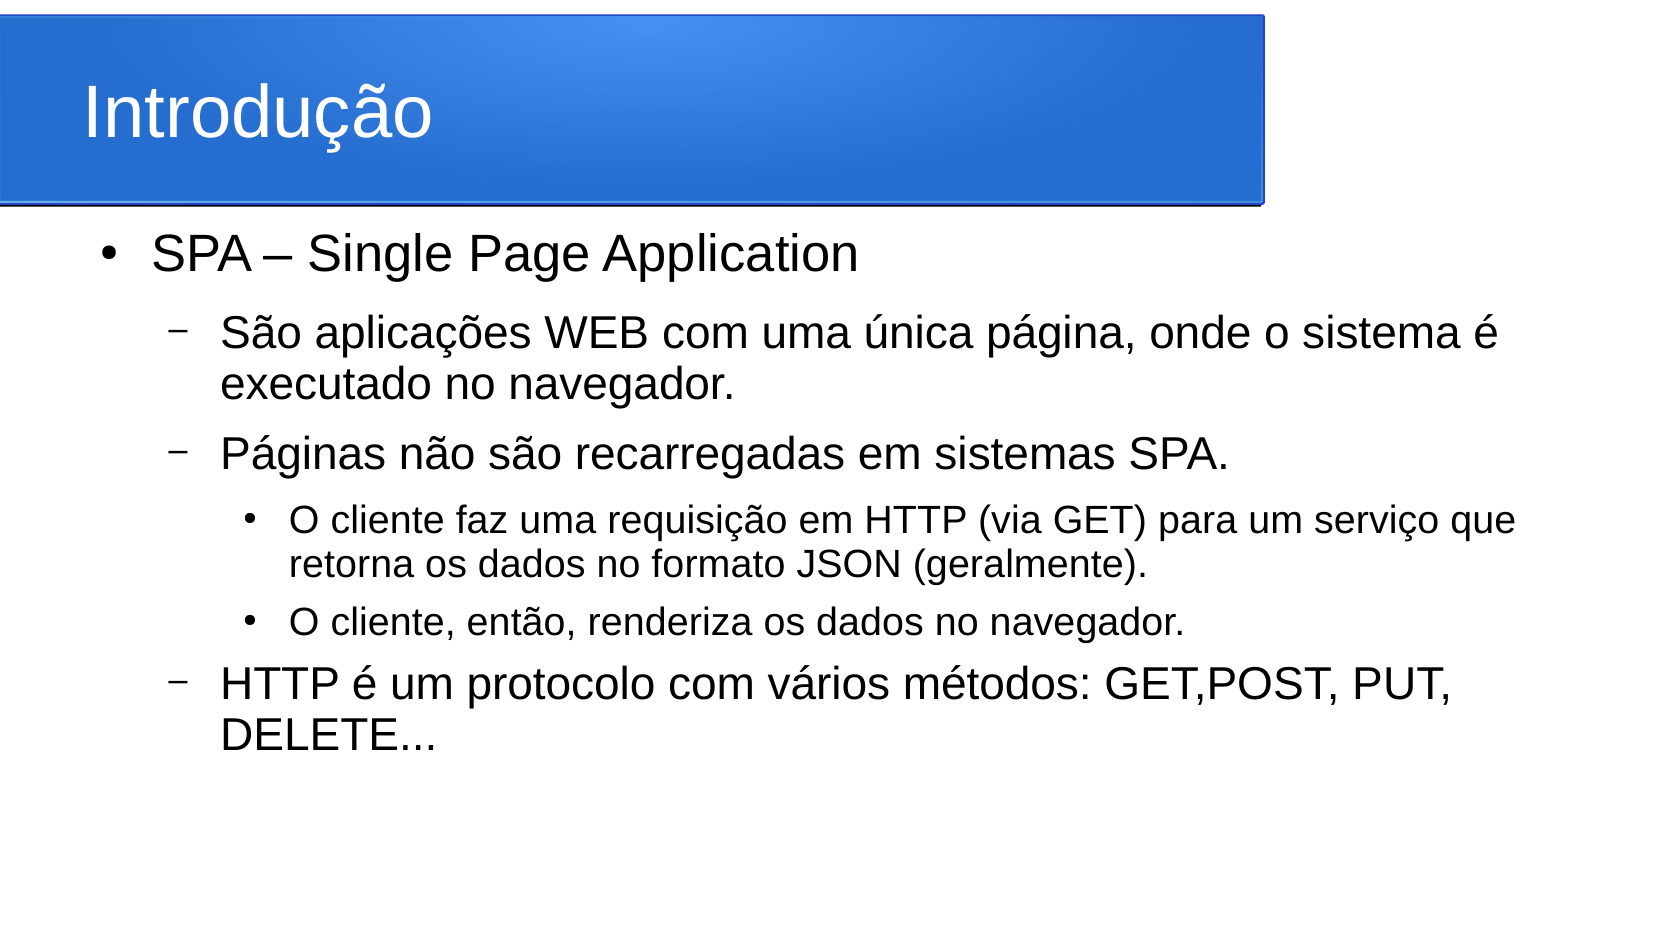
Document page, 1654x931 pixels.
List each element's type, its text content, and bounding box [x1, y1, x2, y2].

title Introdução [82, 35, 1235, 189]
list SPA – Single Page Application São aplicações WEB com uma única página, onde o sistema é executado no navegador. Páginas não são recarregadas em sistemas SPA. O cliente faz uma requisição em HTTP (via GET) para um serviço que retorna os dados no formato JSON (geralmente). O cliente, então, renderiza os dados no navegador. HTTP é um protocolo com vários métodos: GET,POST, PUT, DELETE... [82, 224, 1571, 764]
